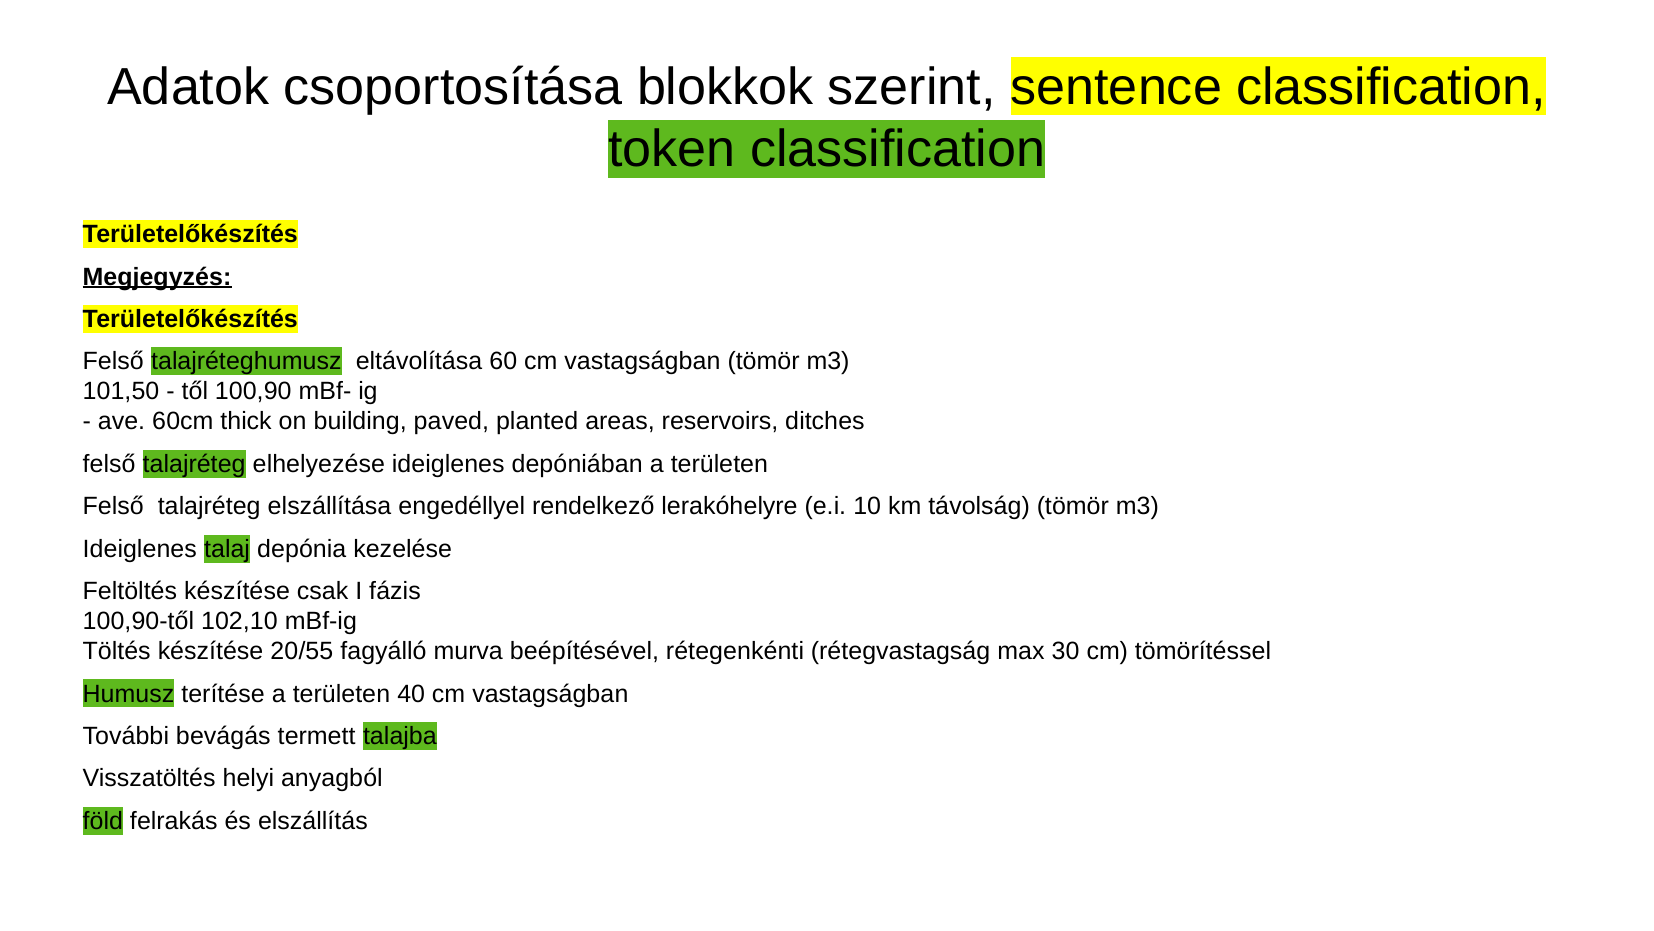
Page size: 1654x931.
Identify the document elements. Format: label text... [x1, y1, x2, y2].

list Területelőkészítés Megjegyzés: Területelőkészítés Felső talajréteghumusz eltávolítása 60 cm vastagságban (tömör m3) 101,50 - től 100,90 mBf- ig - ave. 60cm thick on building, paved, planted areas, reservoirs, ditches felső talajréteg elhelyezése ideiglenes depóniában a területen Felső talajréteg elszállítása engedéllyel rendelkező lerakóhelyre (e.i. 10 km távolság) (tömör m3) Ideiglenes talaj depónia kezelése Feltöltés készítése csak I fázis 100,90-től 102,10 mBf-ig Töltés készítése 20/55 fagyálló murva beépítésével, rétegenkénti (rétegvastagság max 30 cm) tömörítéssel Humusz terítése a területen 40 cm vastagságban További bevágás termett talajba Visszatöltés helyi anyagból föld felrakás és elszállítás [82, 217, 1571, 858]
title Adatok csoportosítása blokkok szerint, sentence classification, token classification [82, 37, 1571, 193]
